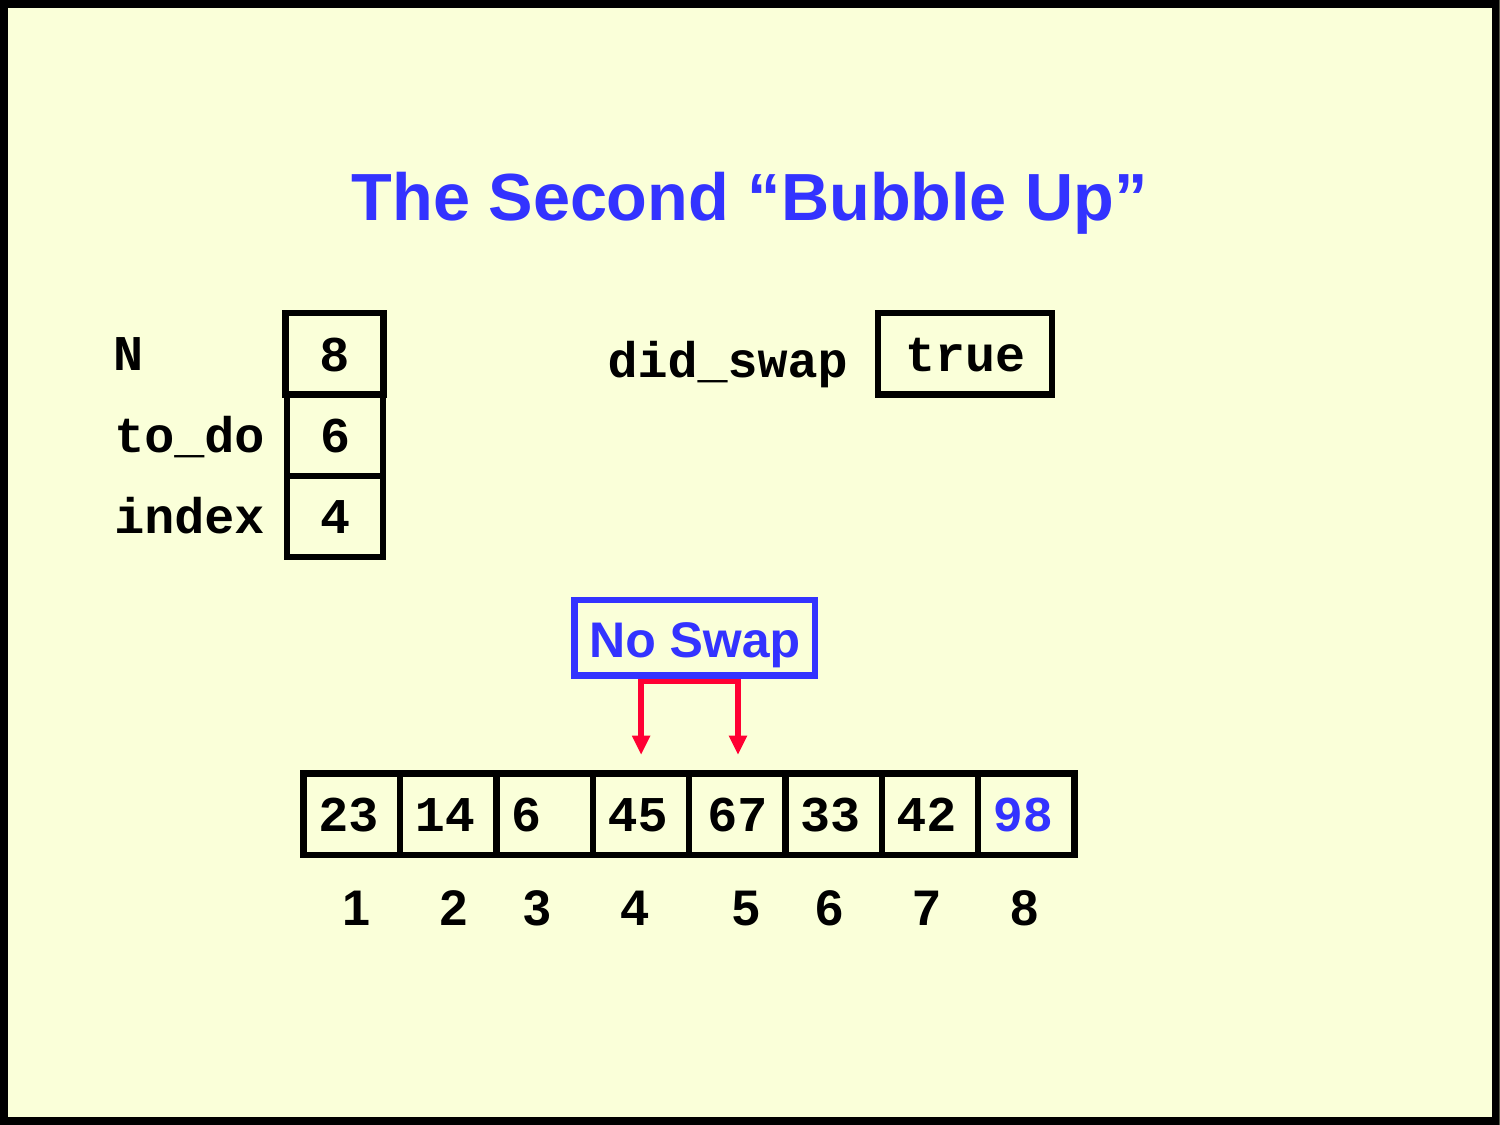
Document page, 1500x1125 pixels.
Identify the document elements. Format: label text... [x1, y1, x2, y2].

text_box 8 [285, 313, 384, 395]
text_box to_do [99, 394, 280, 470]
text_box 1 2 3 4 5 6 7 8 [327, 868, 1055, 944]
text_box did_swap [592, 319, 877, 395]
text_box 23 [303, 773, 400, 855]
text_box 67 [689, 773, 786, 855]
text_box 14 [400, 773, 497, 855]
text_box true [877, 313, 1053, 395]
text_box 42 [881, 773, 978, 855]
text_box 4 [286, 475, 384, 558]
text_box No Swap [574, 599, 816, 676]
text_box 6 [286, 395, 384, 475]
text_box N [98, 313, 279, 389]
text_box 33 [786, 773, 881, 855]
text_box 6 [497, 773, 592, 855]
text_box 45 [592, 773, 689, 855]
title The Second “Bubble Up” [112, 99, 1388, 288]
text_box 98 [978, 773, 1075, 855]
text_box index [99, 475, 280, 552]
